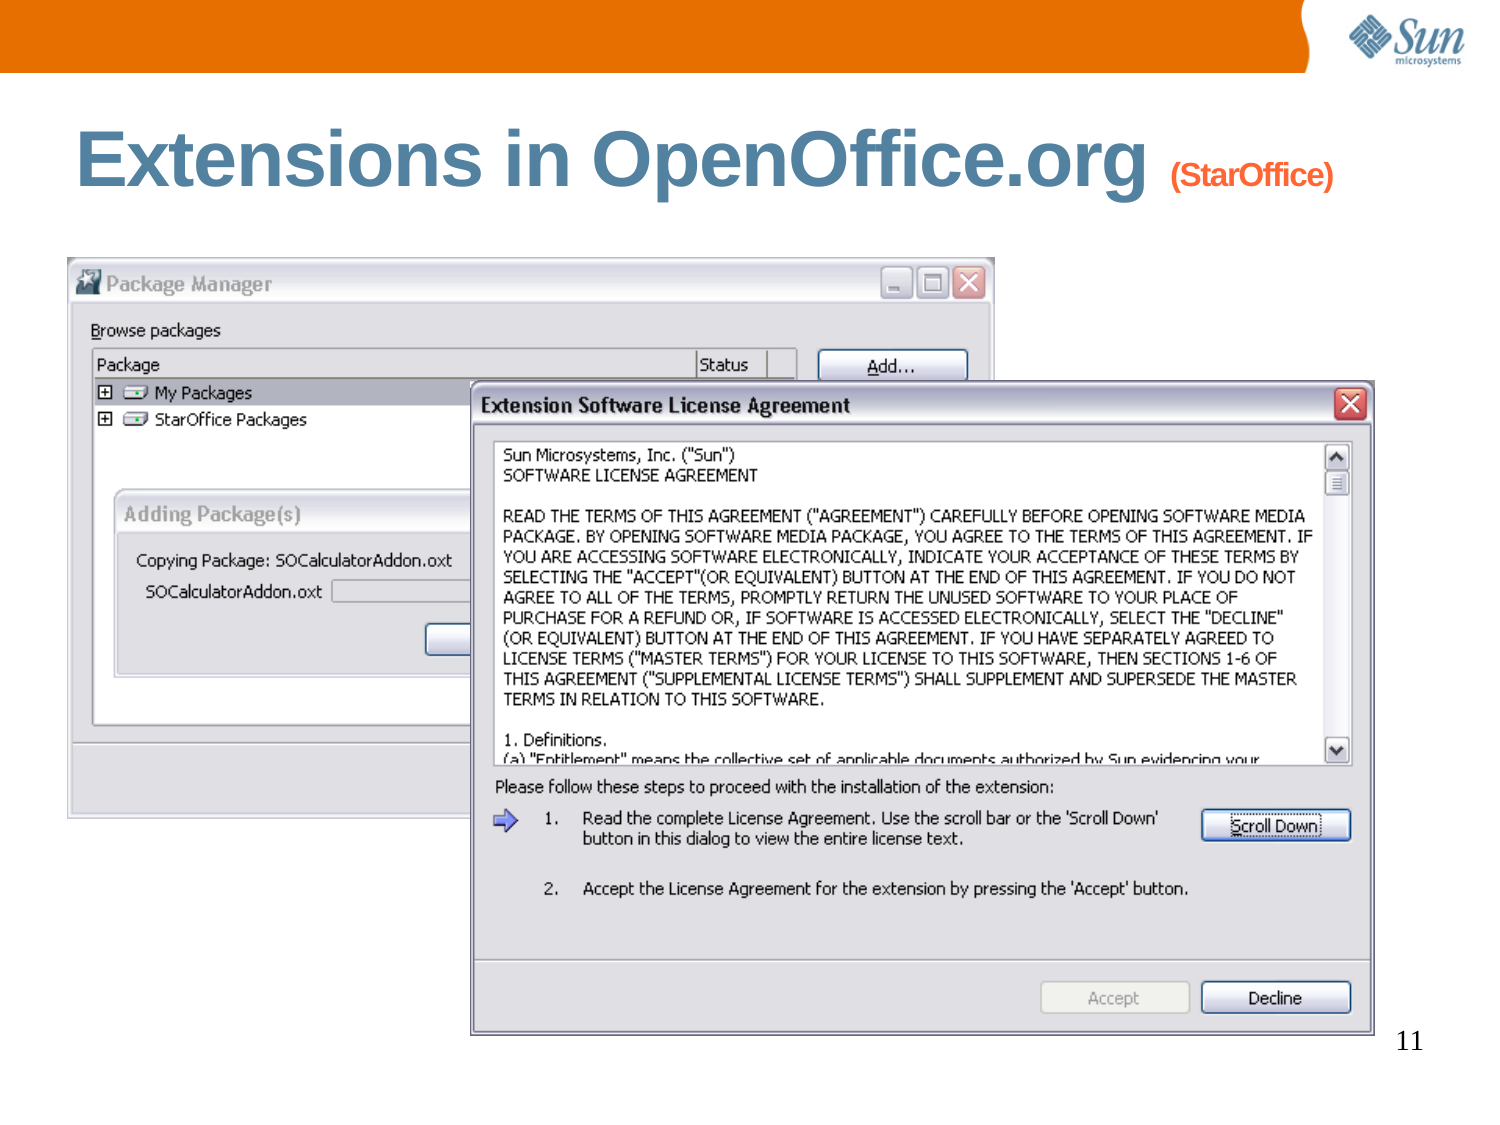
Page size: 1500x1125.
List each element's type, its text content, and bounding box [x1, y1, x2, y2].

picture [0, 0, 1500, 73]
picture [67, 257, 1375, 1036]
title Extensions in OpenOffice.org (StarOffice) [75, 123, 1437, 227]
